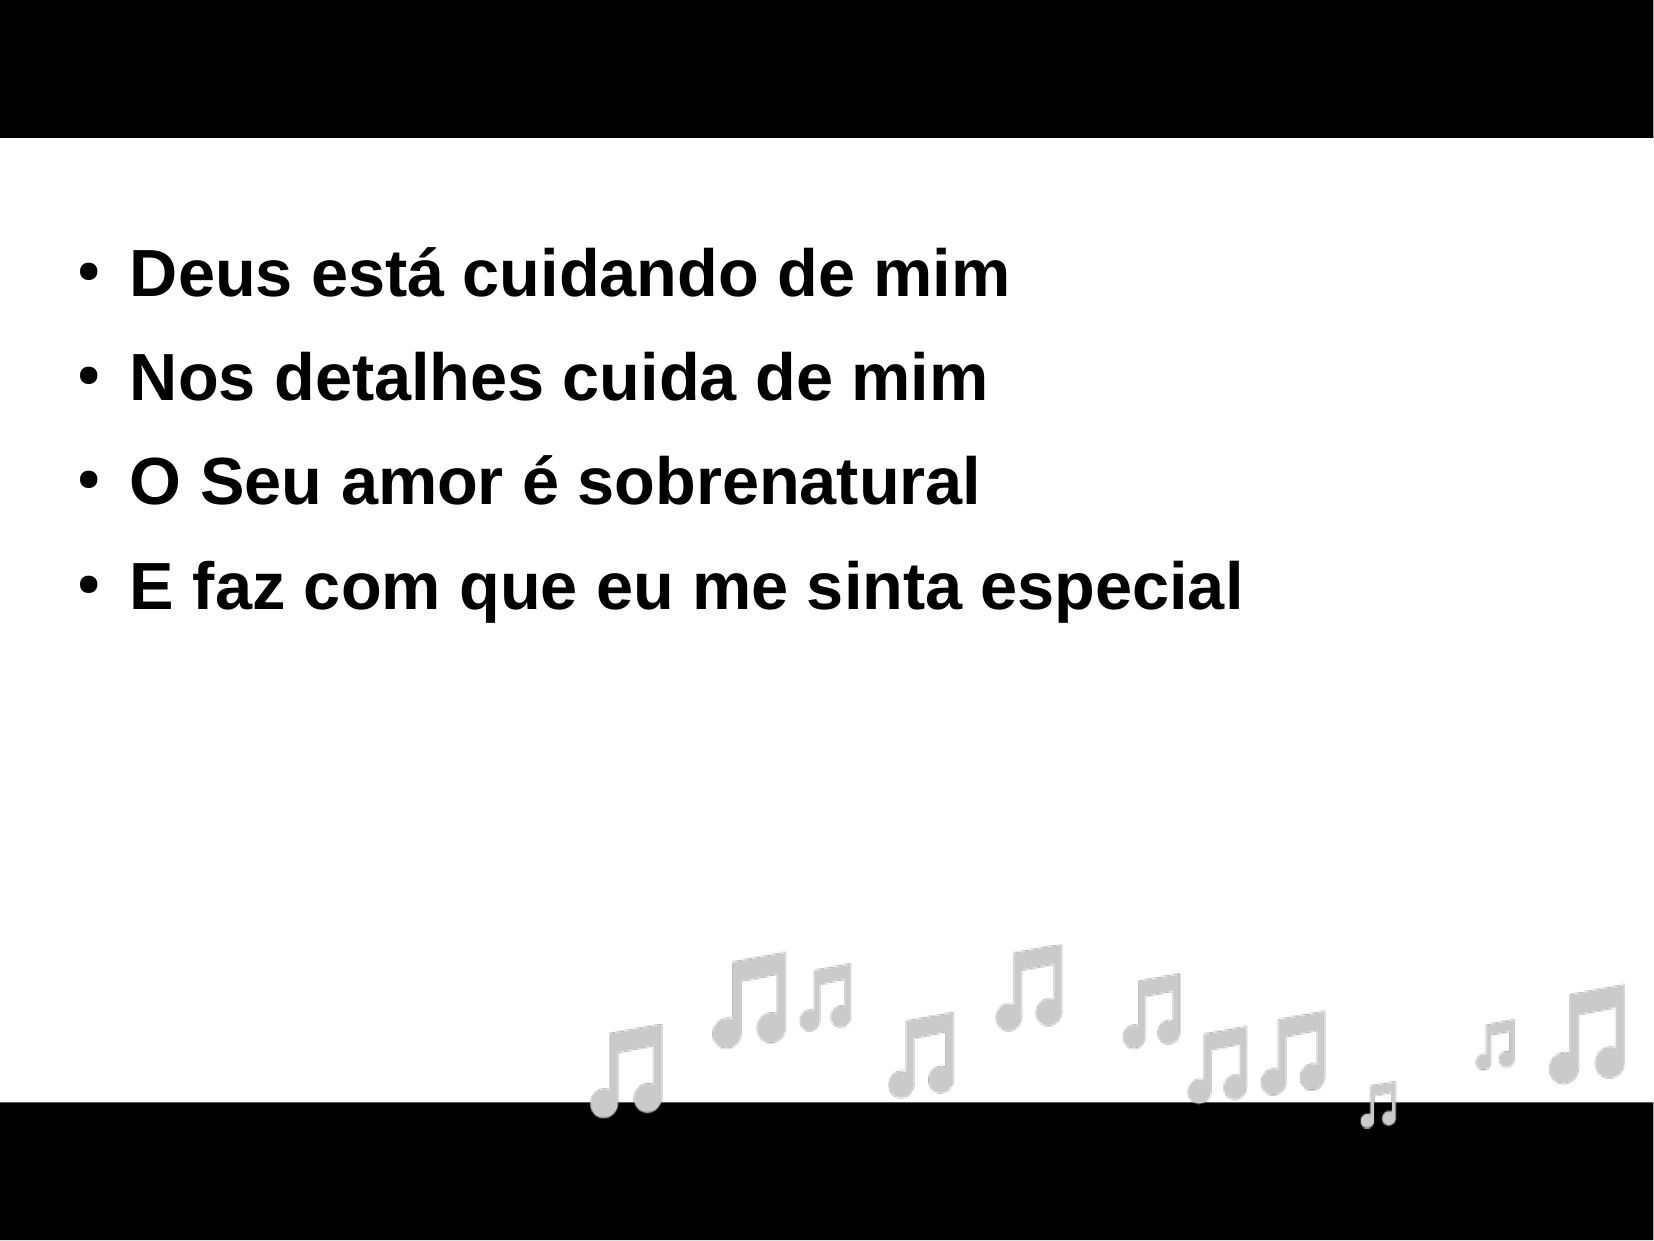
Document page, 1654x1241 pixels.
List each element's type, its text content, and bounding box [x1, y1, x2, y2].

list Deus está cuidando de mim Nos detalhes cuida de mim O Seu amor é sobrenatural E faz com que eu me sinta especial [59, 236, 1595, 1024]
